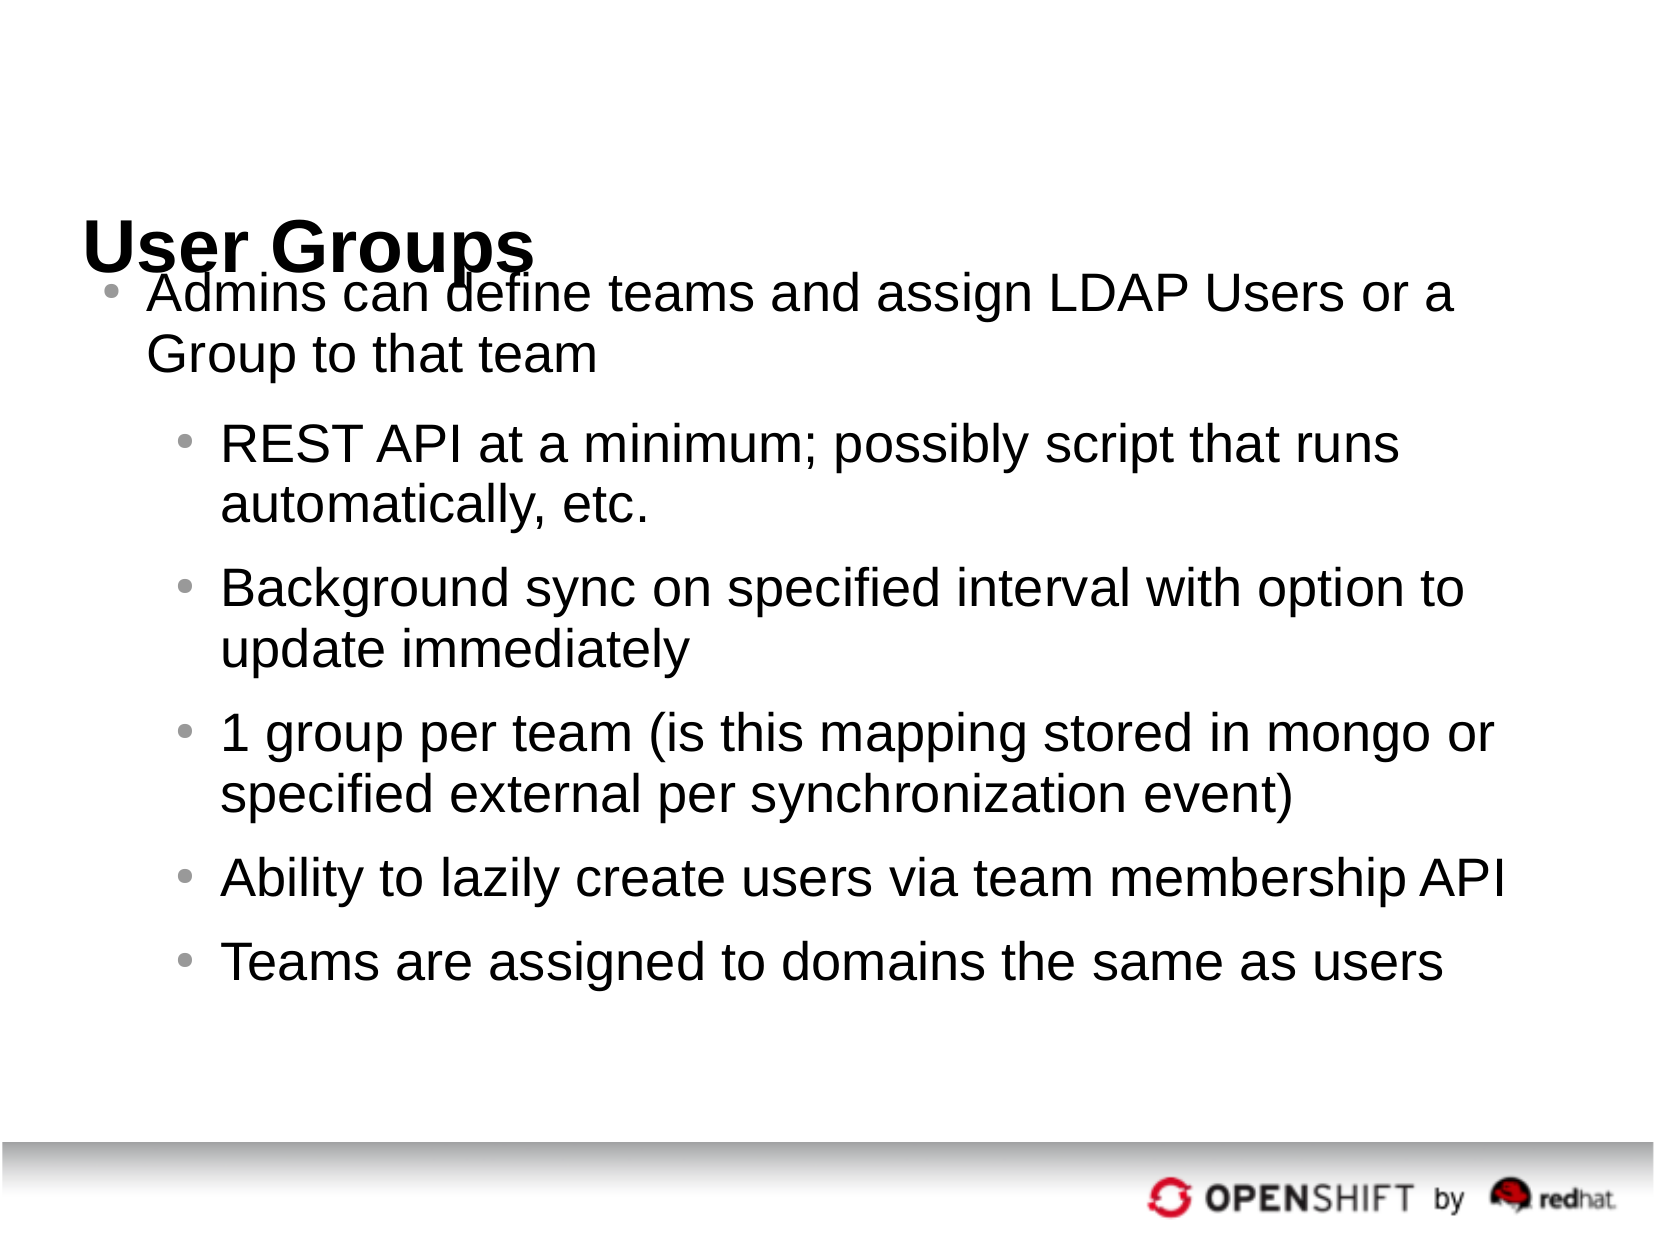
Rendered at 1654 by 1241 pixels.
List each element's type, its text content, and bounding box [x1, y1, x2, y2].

title User Groups [82, 37, 1571, 226]
picture [2, 1142, 1654, 1241]
list Admins can define teams and assign LDAP Users or a Group to that team REST API at a minimum; possibly script that runs automatically, etc. Background sync on specified interval with option to update immediately 1 group per team (is this mapping stored in mongo or specified external per synchronization event) Ability to lazily create users via team membership API Teams are assigned to domains the same as users [86, 262, 1576, 1056]
